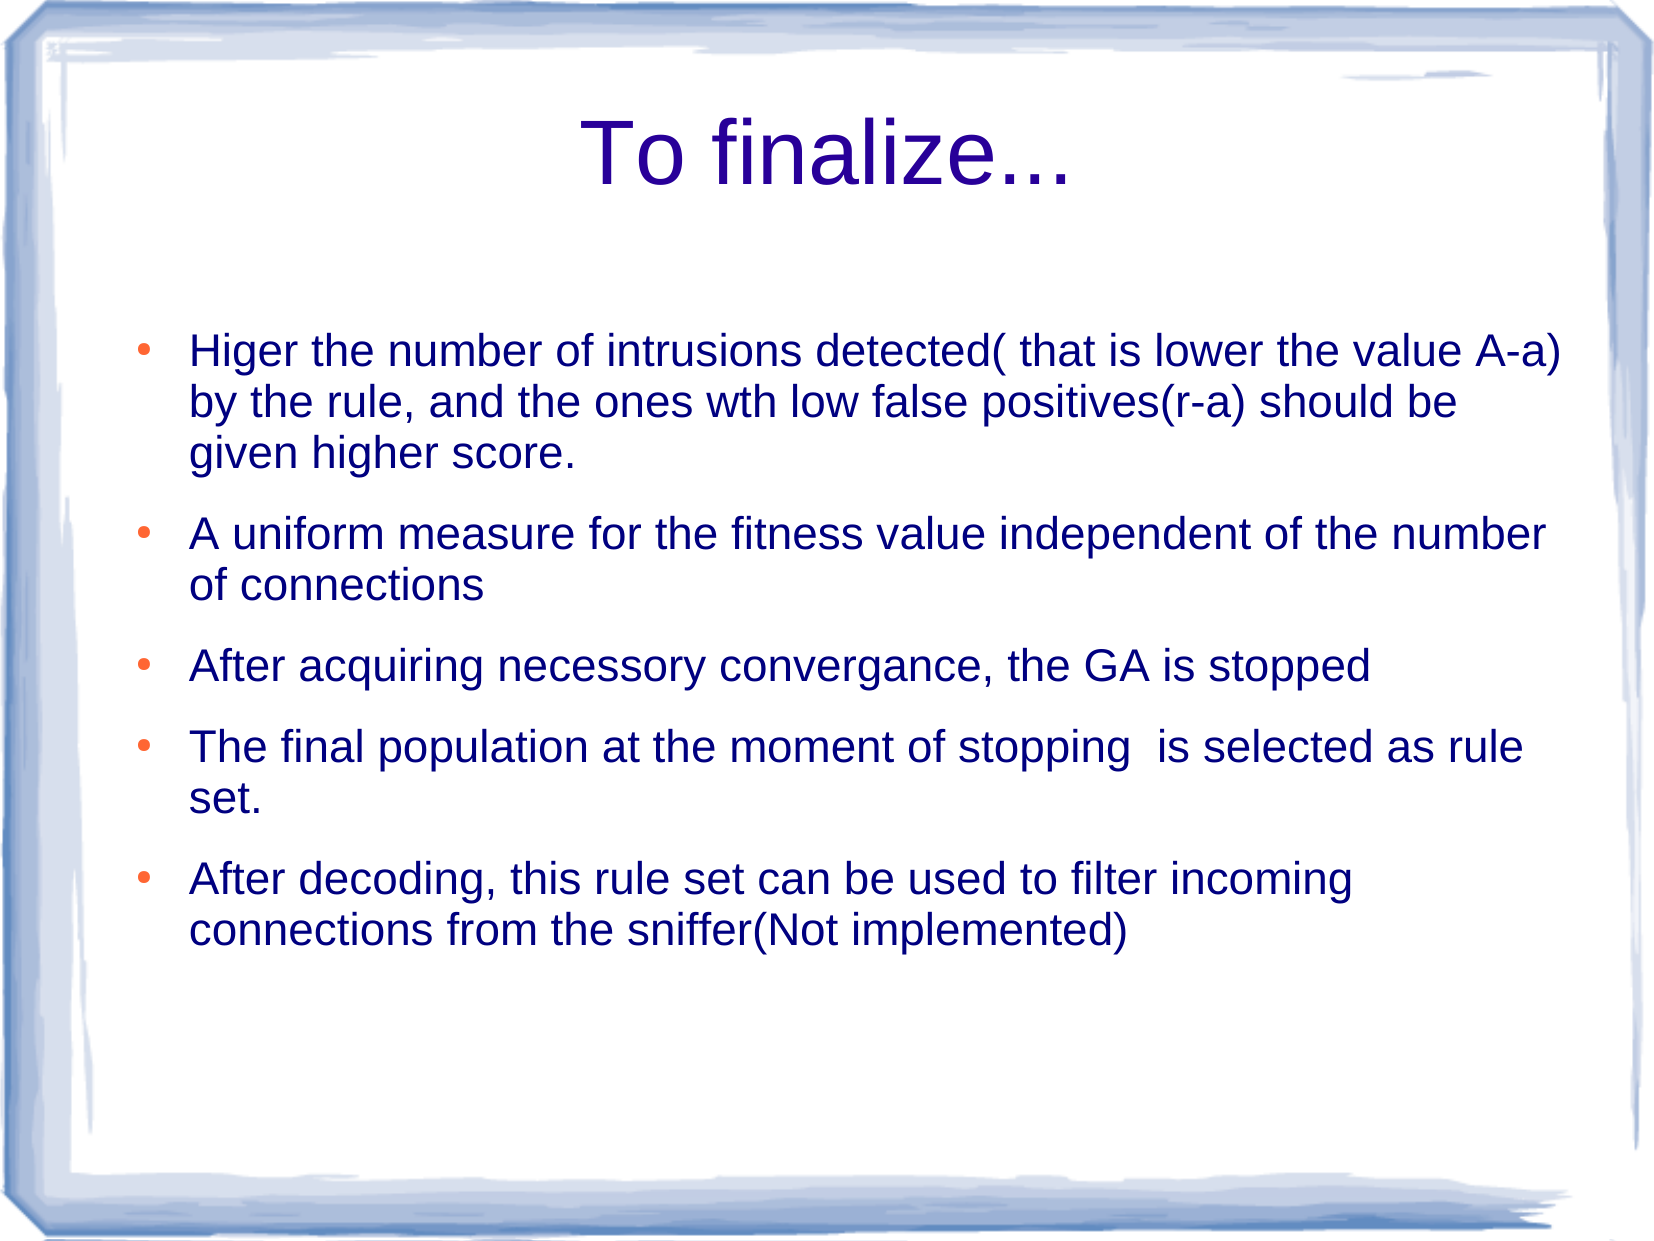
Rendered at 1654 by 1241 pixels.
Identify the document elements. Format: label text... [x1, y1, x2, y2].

list Higer the number of intrusions detected( that is lower the value A-a) by the rule, and the ones wth low false positives(r-a) should be given higher score. A uniform measure for the fitness value independent of the number of connections After acquiring necessory convergance, the GA is stopped The final population at the moment of stopping is selected as rule set. After decoding, this rule set can be used to filter incoming connections from the sniffer(Not implemented) [118, 324, 1571, 1129]
title To finalize... [82, 56, 1571, 250]
picture [0, 0, 1654, 1241]
